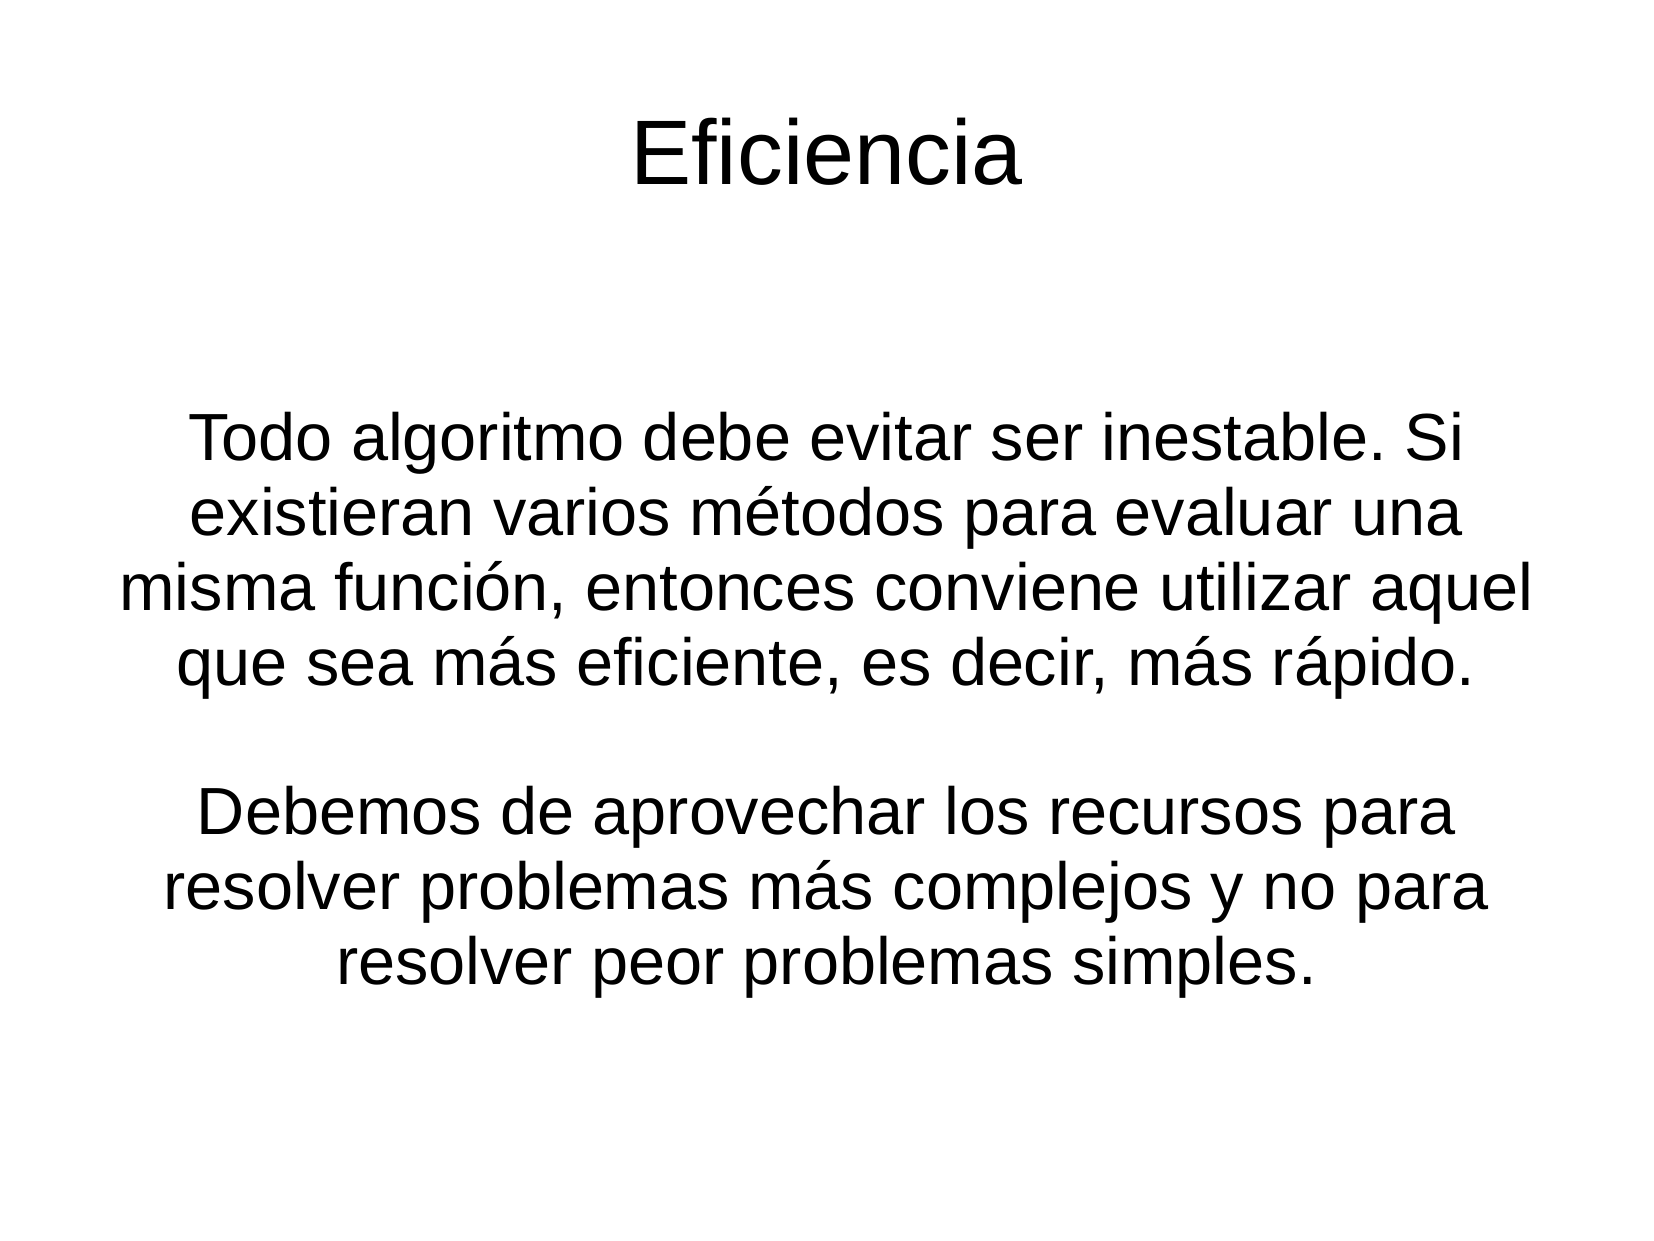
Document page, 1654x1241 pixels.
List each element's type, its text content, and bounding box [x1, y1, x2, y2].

subtitle Todo algoritmo debe evitar ser inestable. Si existieran varios métodos para evaluar una misma función, entonces conviene utilizar aquel que sea más eficiente, es decir, más rápido. Debemos de aprovechar los recursos para resolver problemas más complejos y no para resolver peor problemas simples. [82, 297, 1571, 1102]
title Eficiencia [82, 56, 1571, 250]
